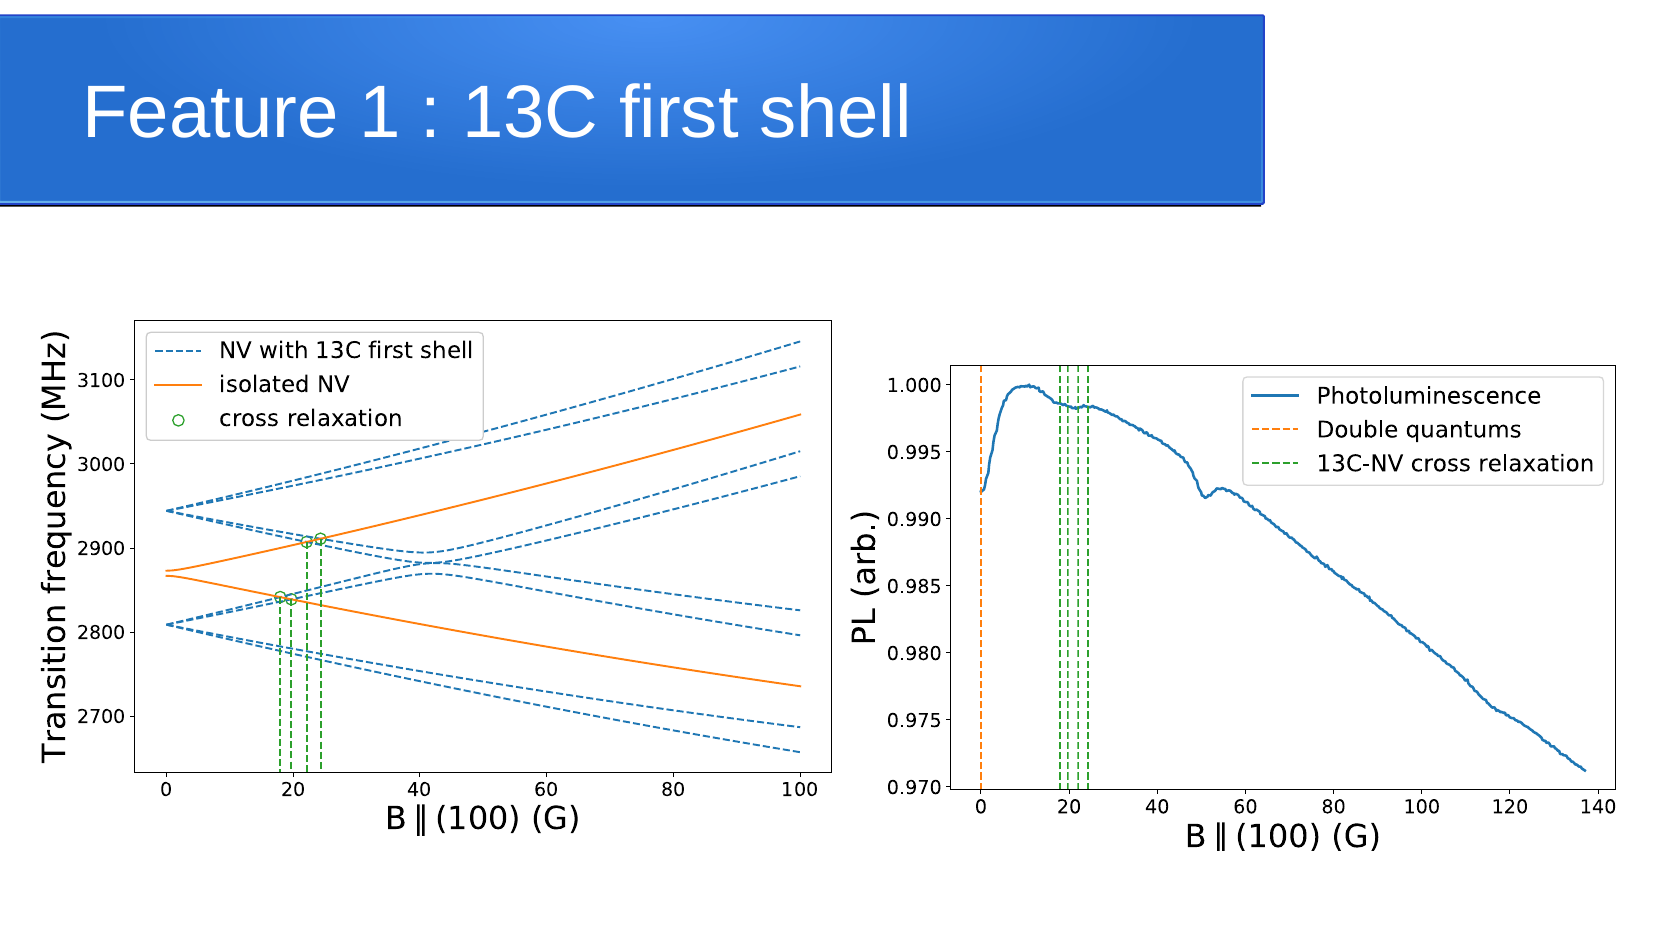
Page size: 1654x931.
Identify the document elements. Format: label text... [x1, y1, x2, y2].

title Feature 1 : 13C first shell [82, 35, 1235, 189]
picture [22, 250, 1654, 851]
